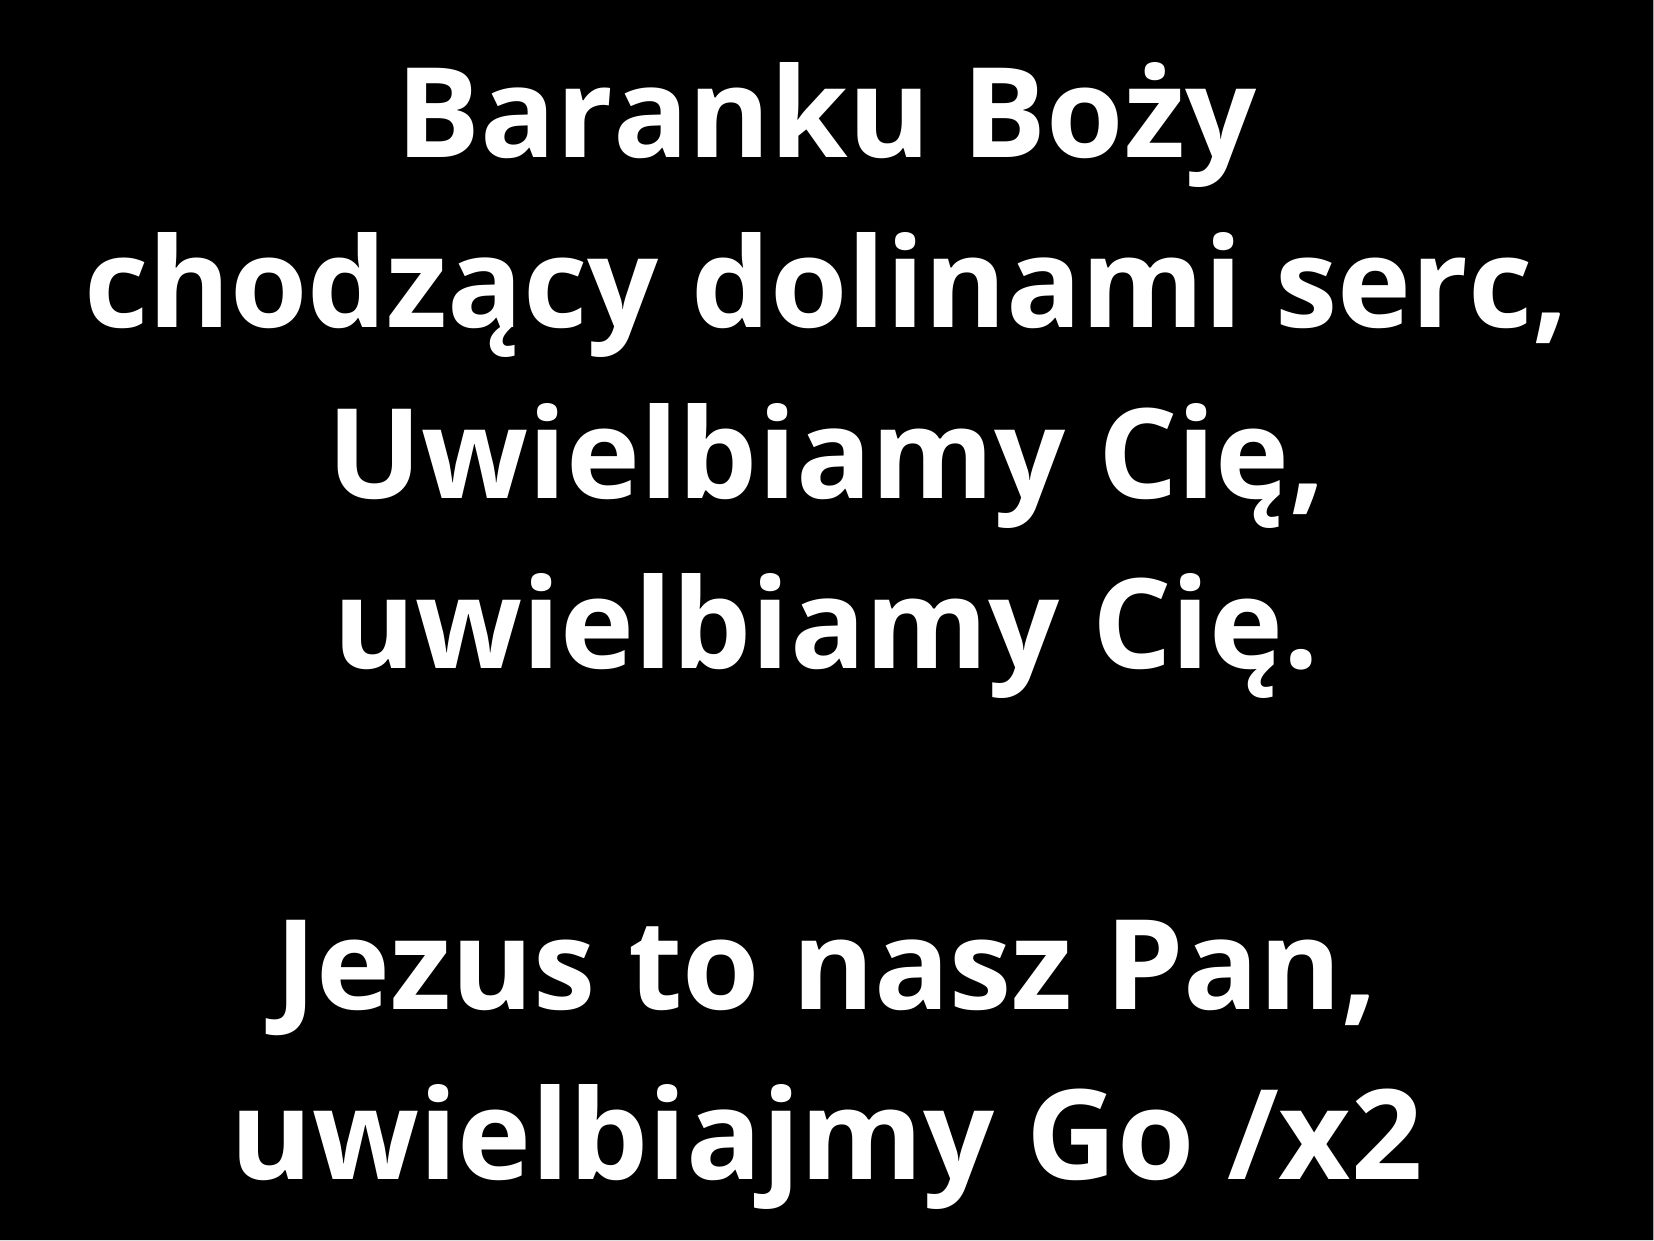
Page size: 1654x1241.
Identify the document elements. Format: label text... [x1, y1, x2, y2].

title Baranku Boży chodzący dolinami serc, Uwielbiamy Cię, uwielbiamy Cię. Jezus to nasz Pan, uwielbiajmy Go /x2 [0, 0, 1654, 1241]
